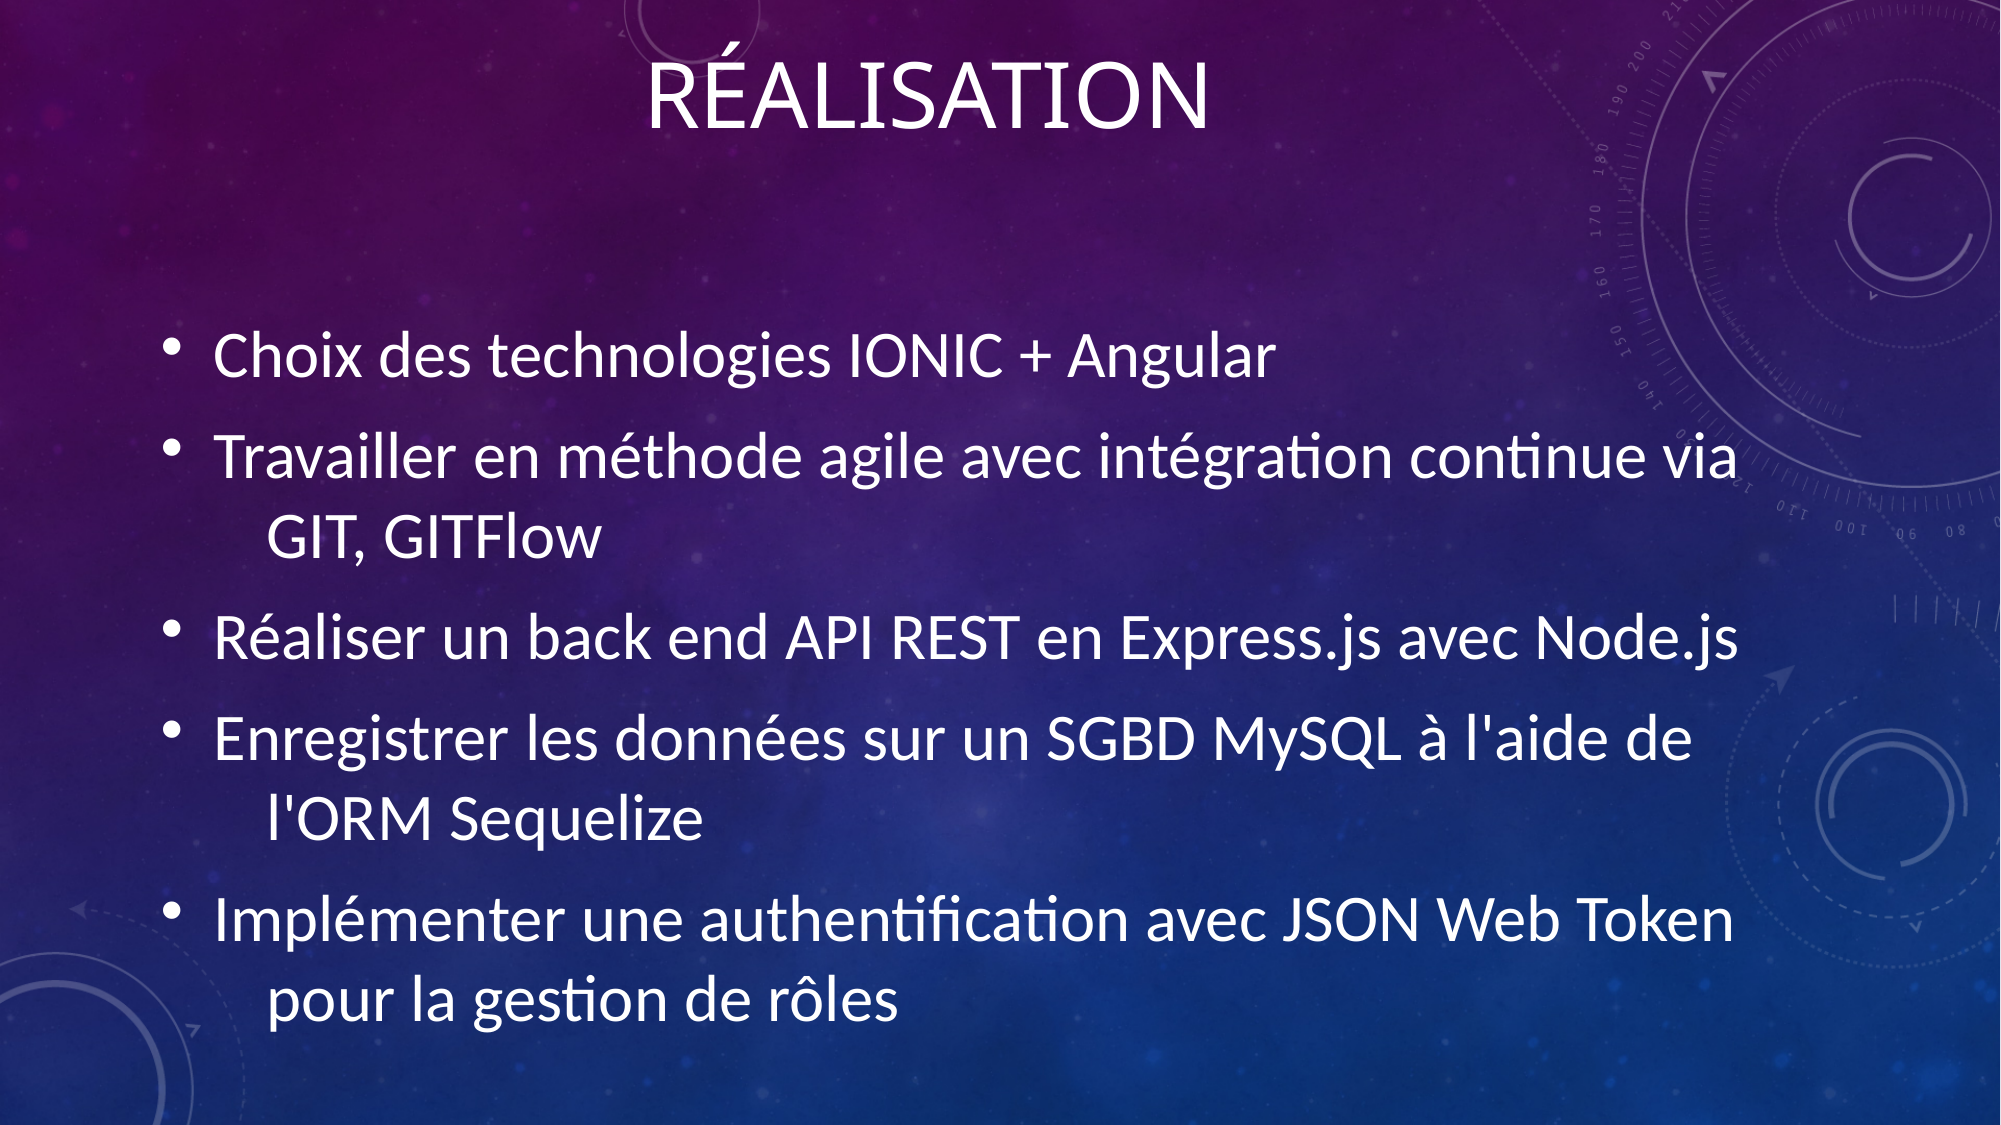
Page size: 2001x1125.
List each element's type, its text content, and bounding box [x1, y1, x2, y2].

list Choix des technologies IONIC + Angular Travailler en méthode agile avec intégration continue via GIT, GITFlow Réaliser un back end API REST en Express.js avec Node.js Enregistrer les données sur un SGBD MySQL à l'aide de l'ORM Sequelize Implémenter une authentification avec JSON Web Token pour la gestion de rôles [111, 251, 1774, 1095]
title Réalisation [98, 18, 1761, 165]
